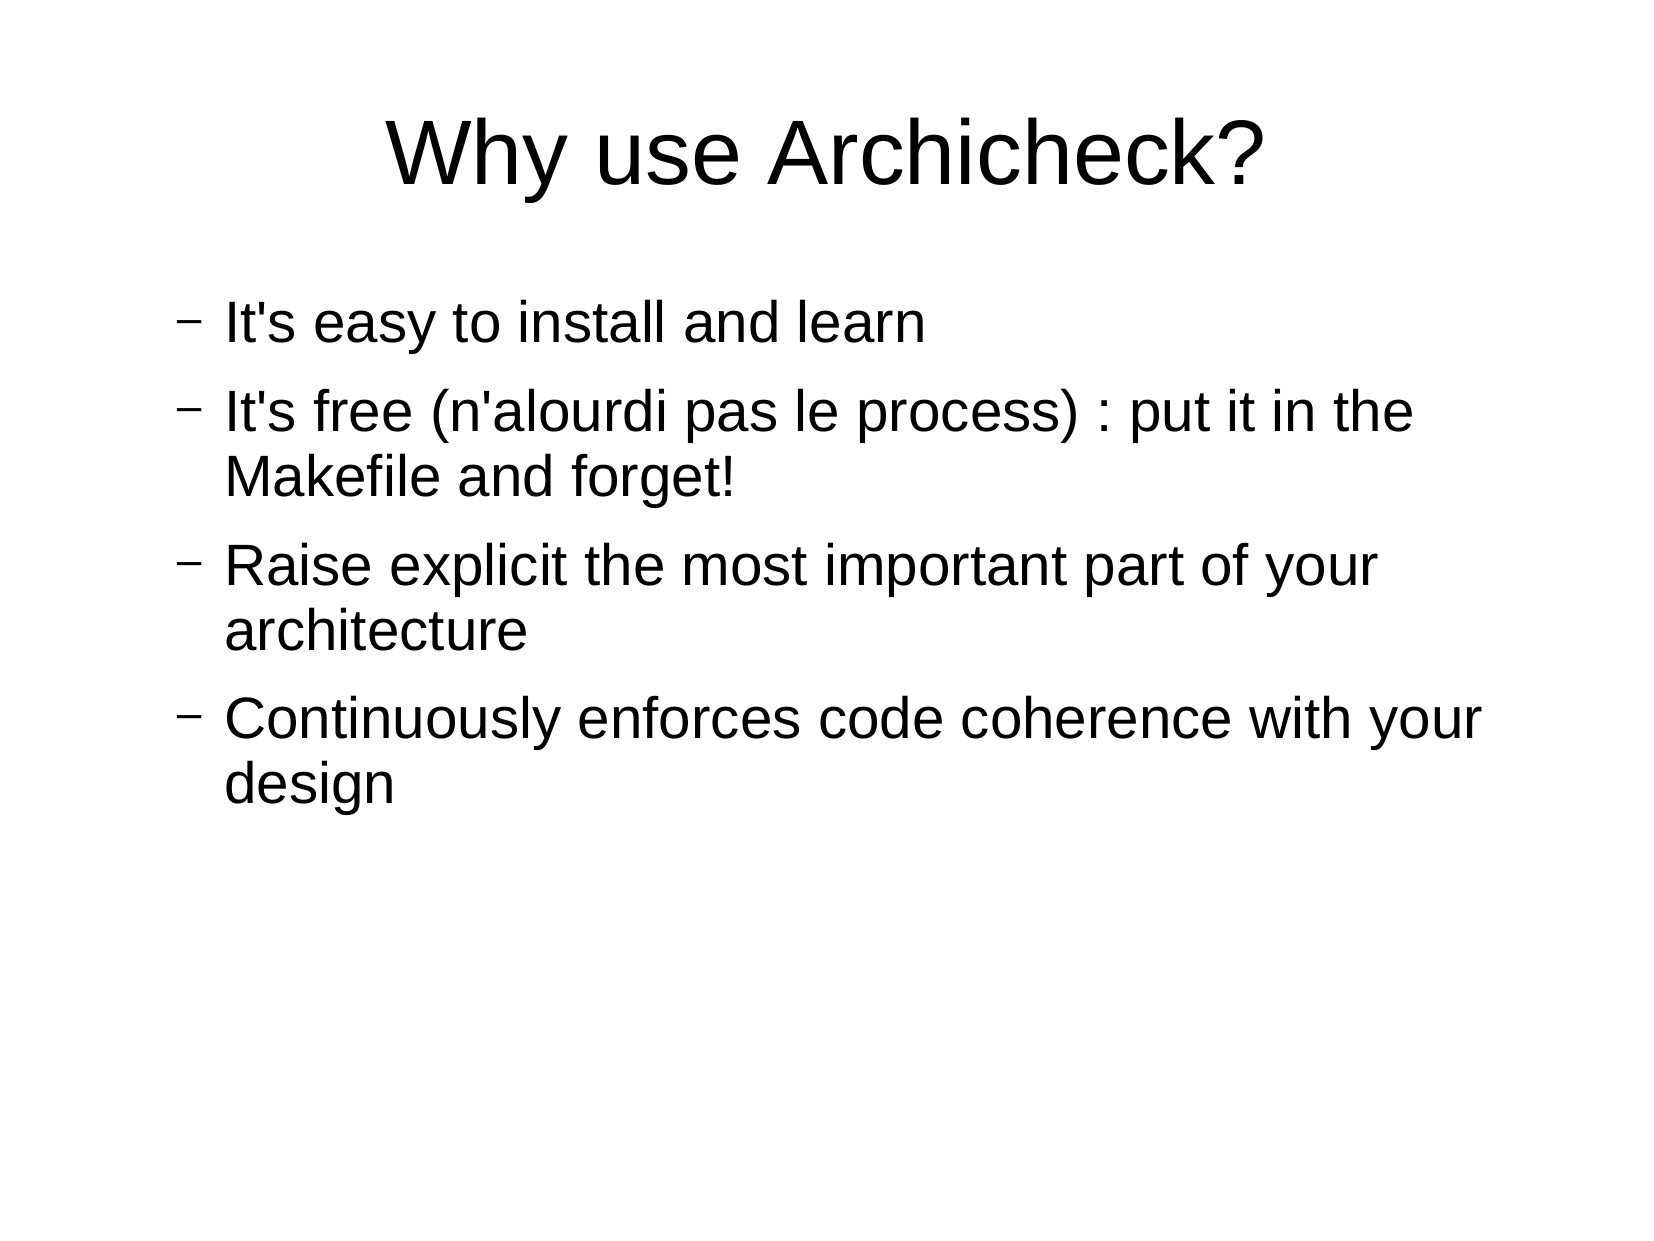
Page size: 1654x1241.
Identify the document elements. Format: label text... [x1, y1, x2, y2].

title Why use Archicheck? [82, 49, 1571, 257]
list It's easy to install and learn It's free (n'alourdi pas le process) : put it in the Makefile and forget! Raise explicit the most important part of your architecture Continuously enforces code coherence with your design [82, 290, 1571, 1109]
